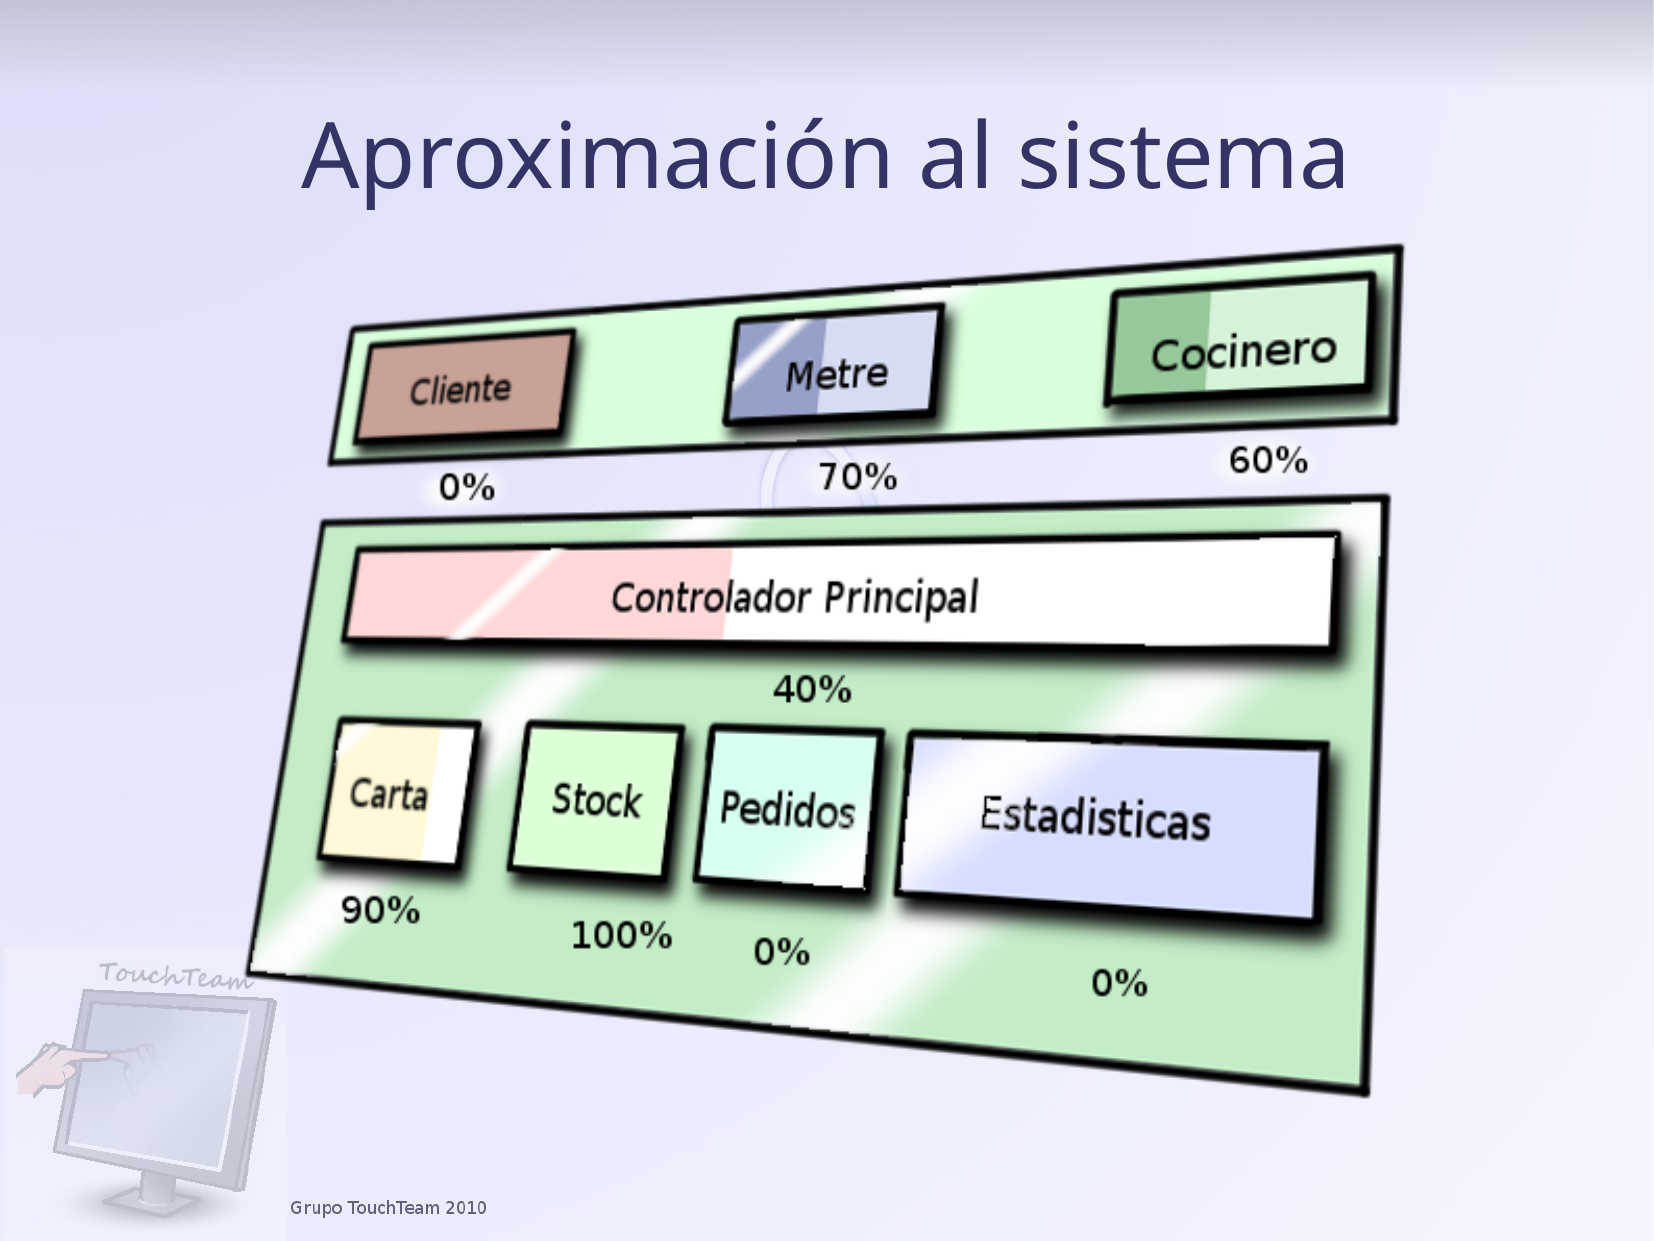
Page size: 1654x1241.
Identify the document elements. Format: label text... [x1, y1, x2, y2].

picture [0, 0, 1654, 1241]
title Aproximación al sistema [82, 56, 1571, 250]
